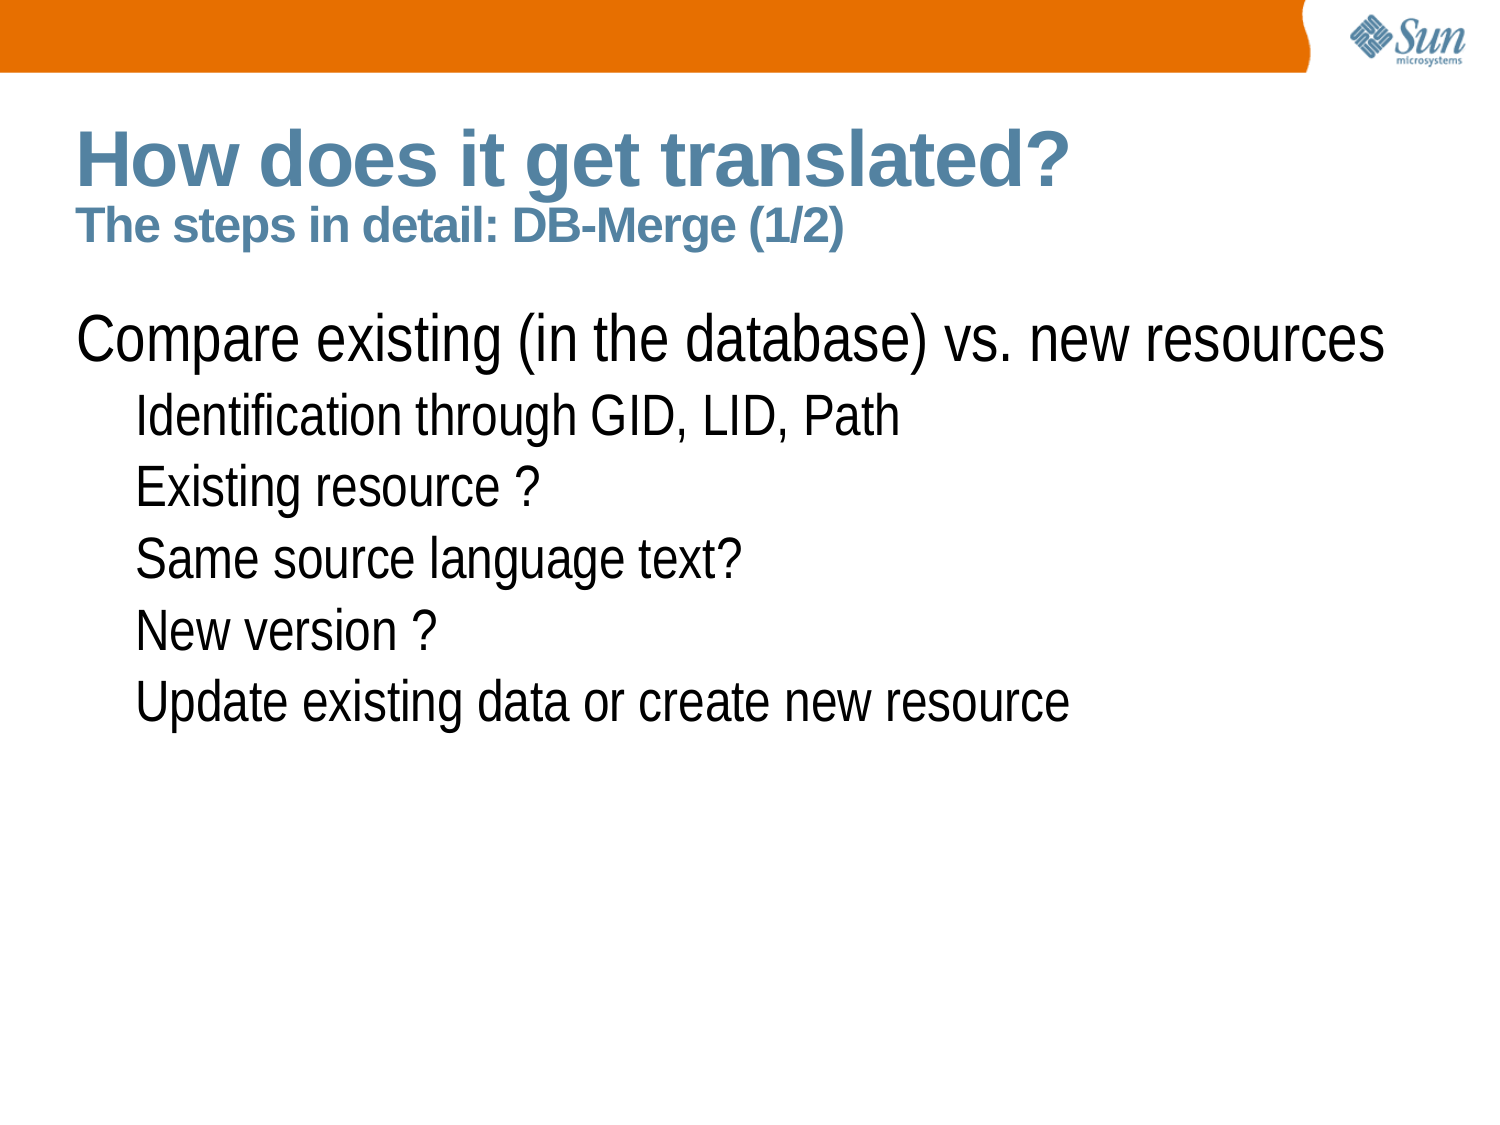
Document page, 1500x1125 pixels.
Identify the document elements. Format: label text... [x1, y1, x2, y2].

title How does it get translated? The steps in detail: DB-Merge (1/2) [75, 122, 1438, 263]
picture [0, 0, 1500, 75]
list Compare existing (in the database) vs. new resources Identification through GID, LID, Path Existing resource ? Same source language text? New version ? Update existing data or create new resource [64, 309, 1402, 1057]
